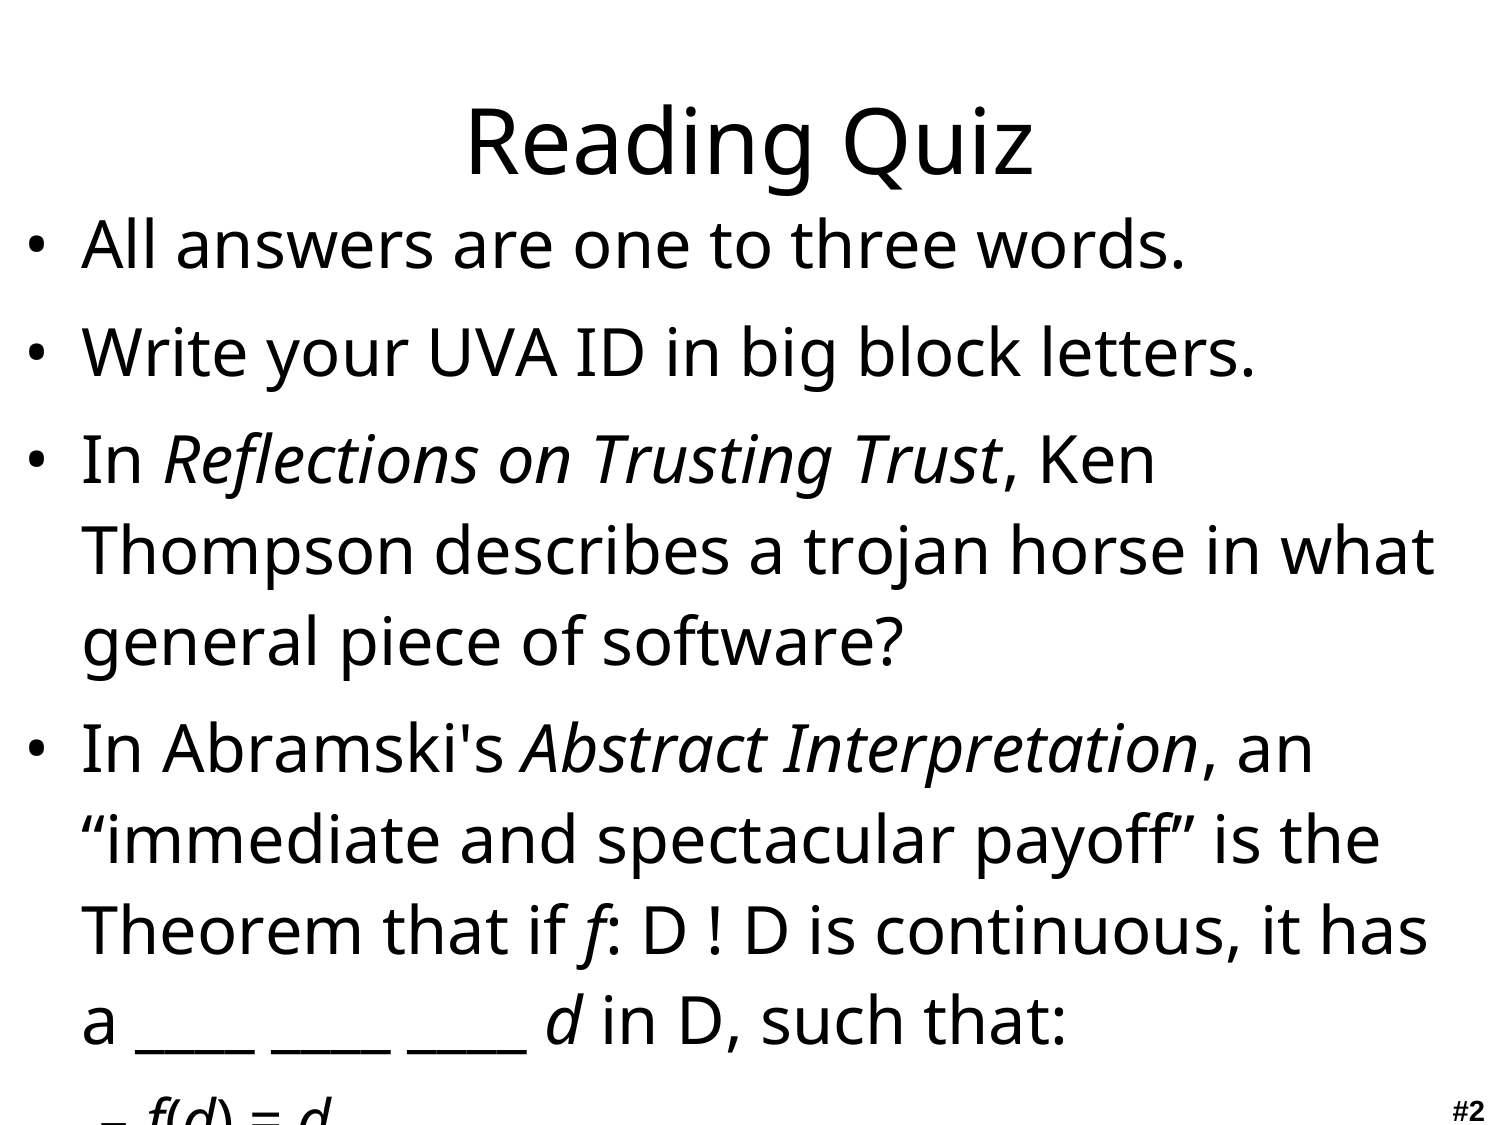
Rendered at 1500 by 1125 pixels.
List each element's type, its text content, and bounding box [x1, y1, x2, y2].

list All answers are one to three words. Write your UVA ID in big block letters. In Reflections on Trusting Trust, Ken Thompson describes a trojan horse in what general piece of software? In Abramski's Abstract Interpretation, an “immediate and spectacular payoff” is the Theorem that if f: D ! D is continuous, it has a ____ ____ ____ d in D, such that: f(d) = d 8 e 2 E. f(e) = e ) d · e [24, 197, 1476, 1117]
title Reading Quiz [24, 45, 1476, 197]
